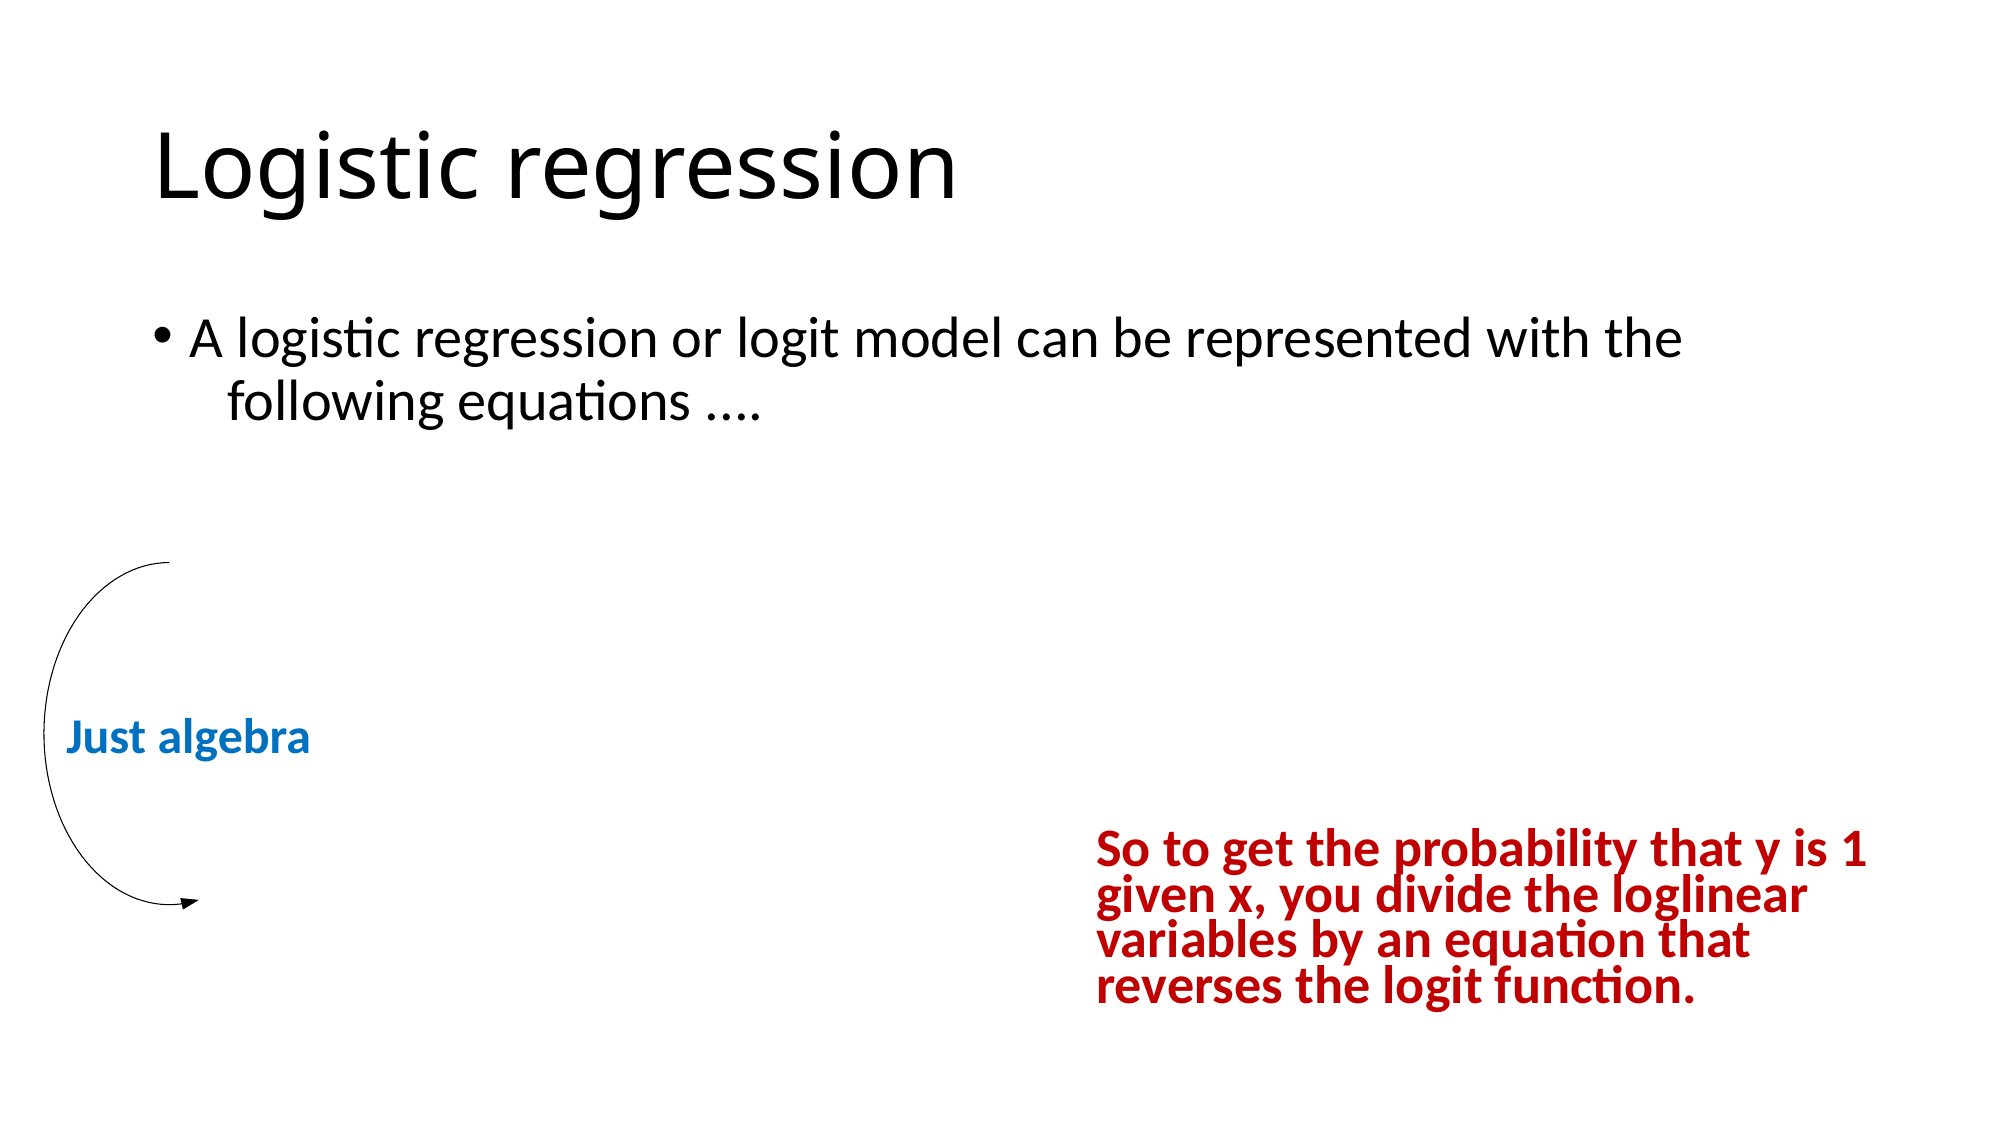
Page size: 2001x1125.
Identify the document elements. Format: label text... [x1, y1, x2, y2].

text_box Just algebra [51, 695, 330, 772]
text_box So to get the probability that y is 1 given x, you divide the loglinear variables by an equation that reverses the logit function. [1081, 822, 1932, 1041]
list A logistic regression or logit model can be represented with the following equations .... [137, 299, 1863, 462]
title Logistic regression [137, 59, 1863, 278]
text_box [196, 540, 1028, 976]
